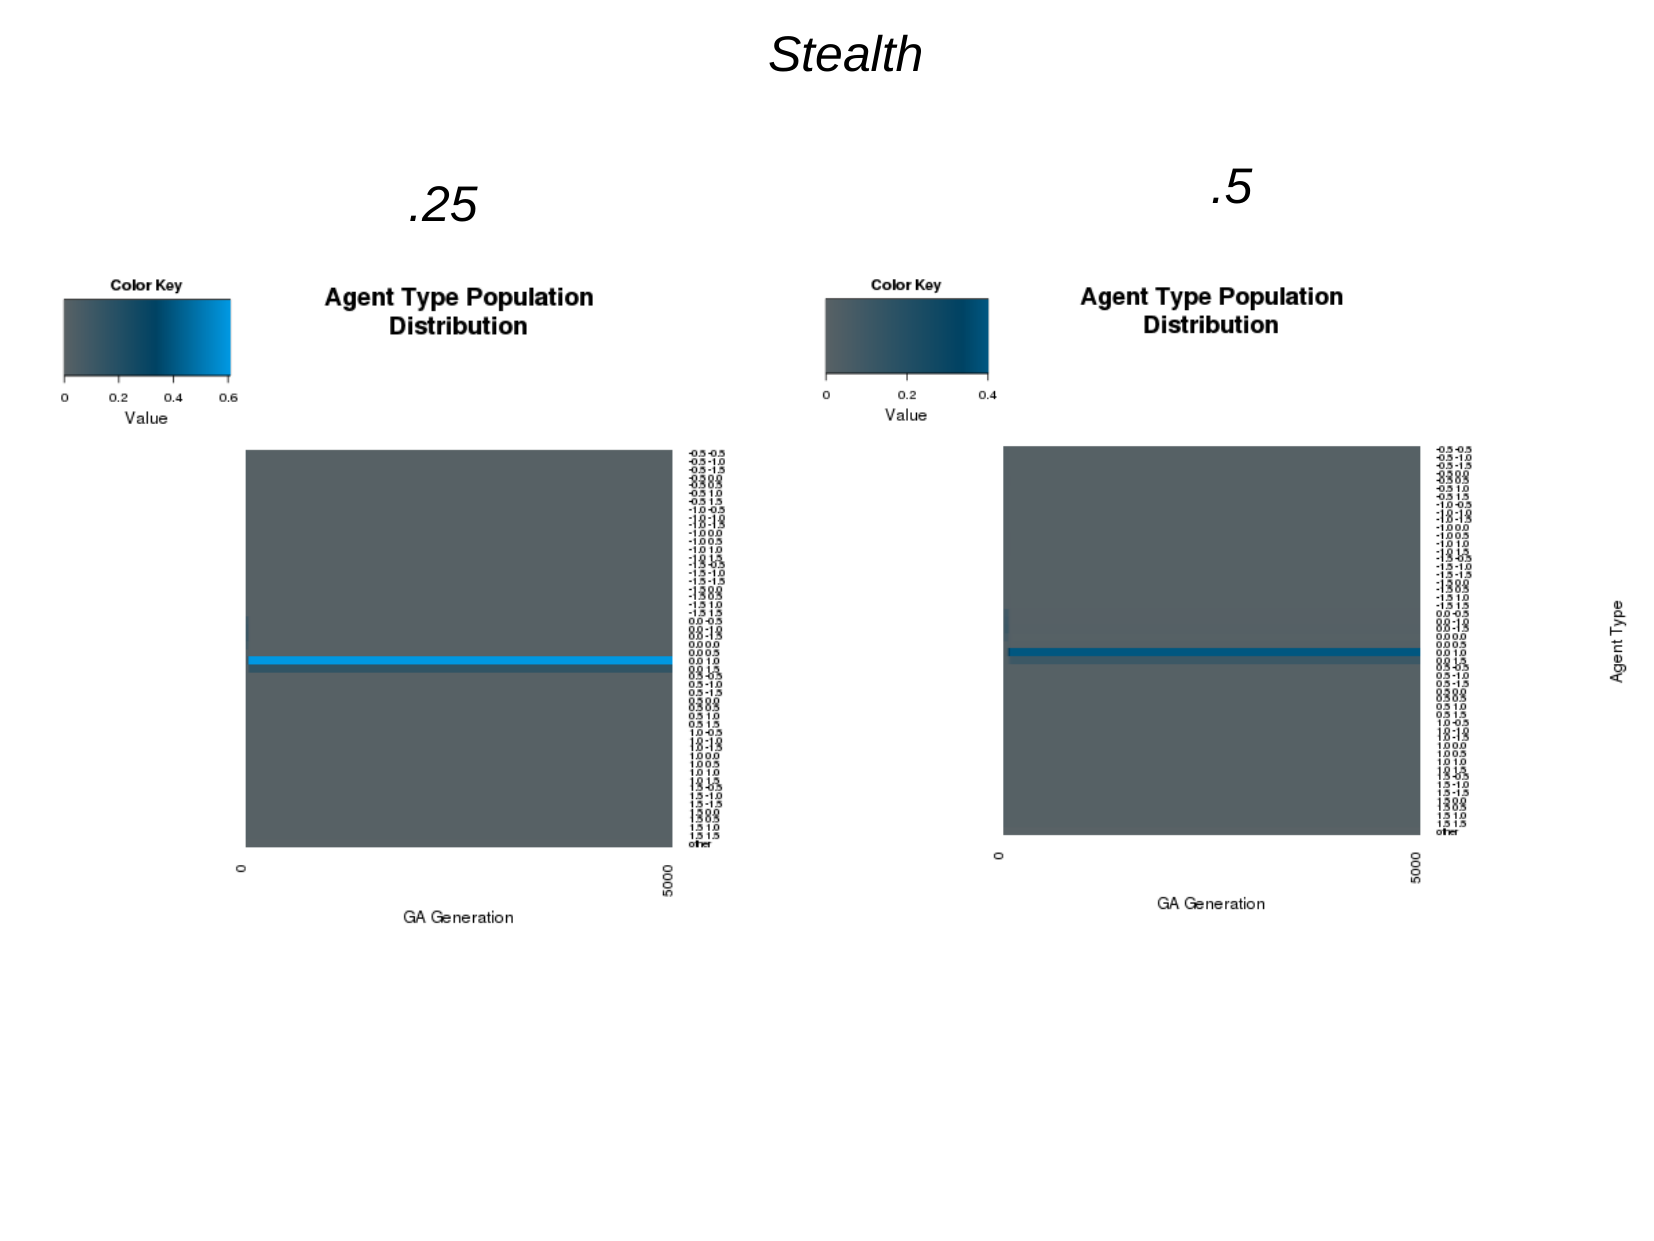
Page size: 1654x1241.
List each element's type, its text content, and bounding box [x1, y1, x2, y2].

title .5 [1059, 135, 1405, 238]
title Stealth [101, 2, 1591, 106]
title .25 [270, 152, 616, 256]
picture [5, 270, 1629, 931]
